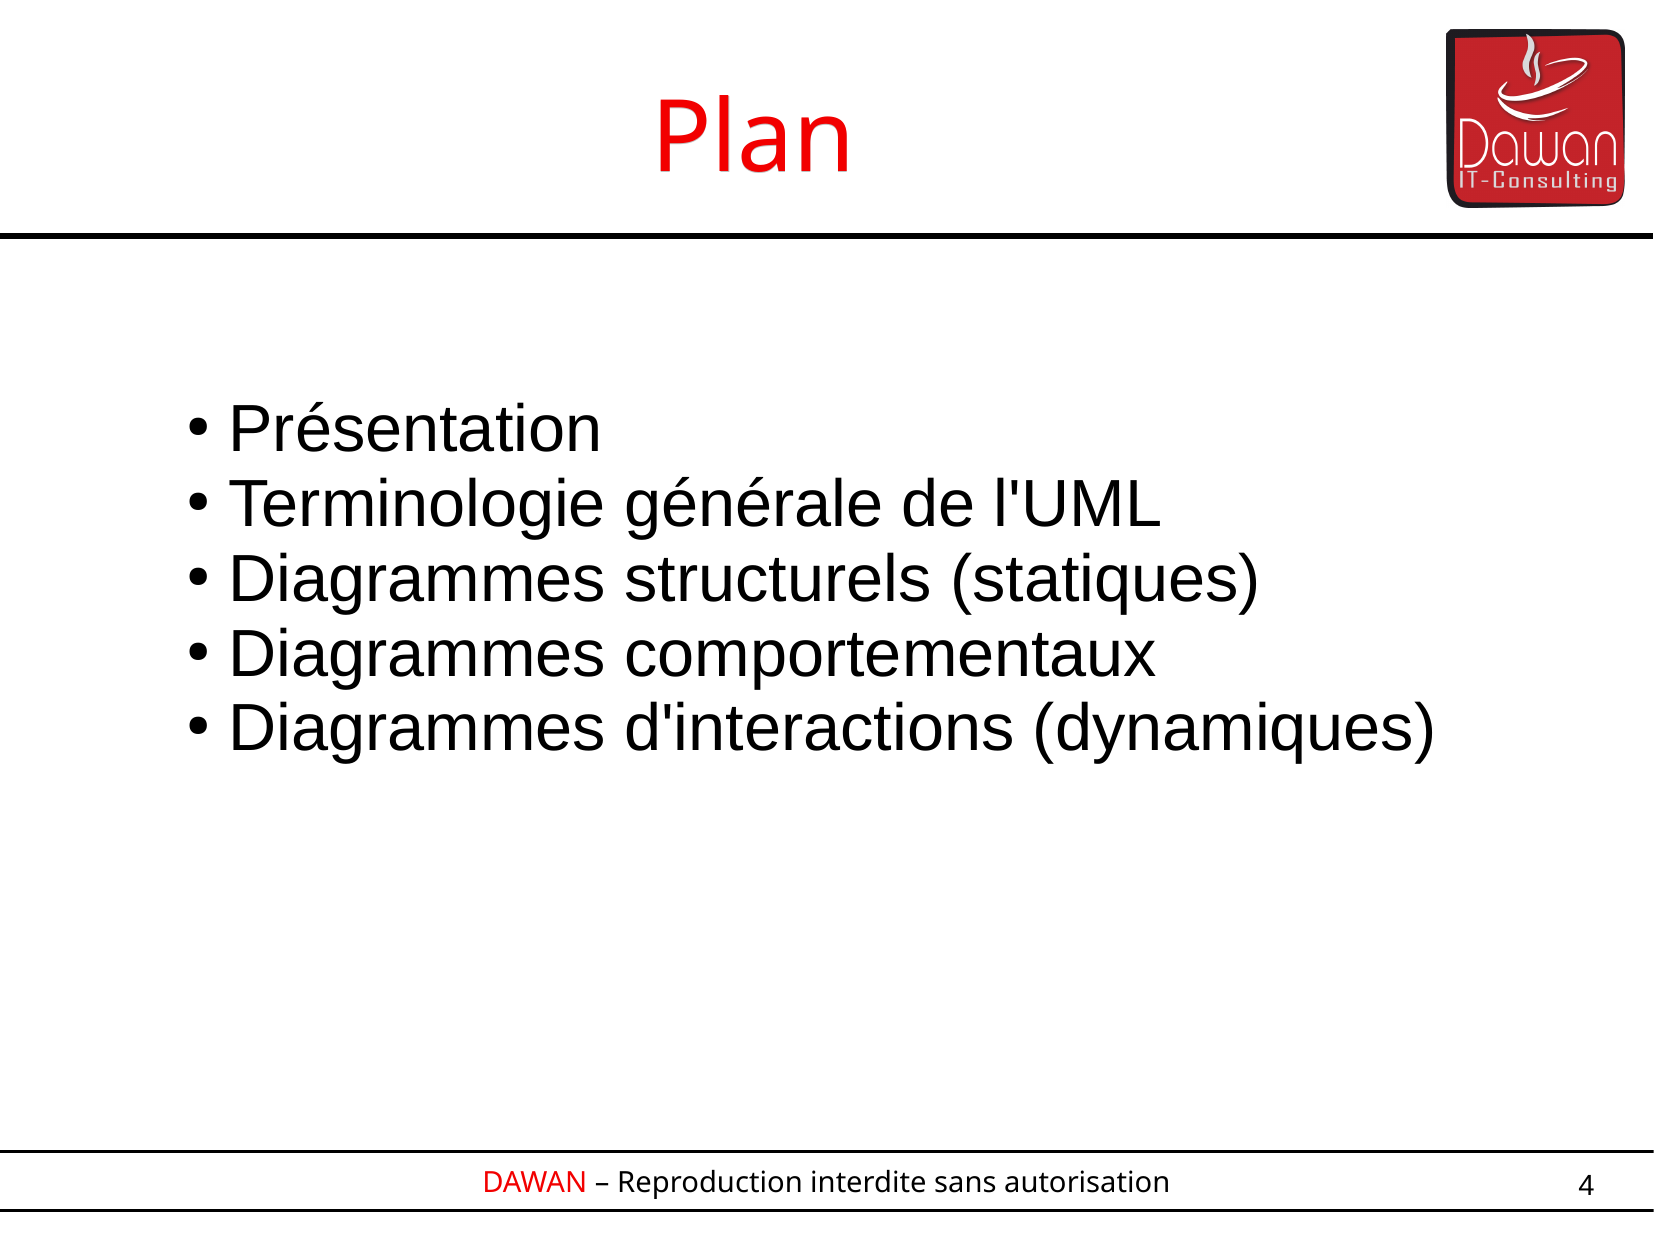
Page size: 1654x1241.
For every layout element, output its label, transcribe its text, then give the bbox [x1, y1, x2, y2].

text_box Présentation Terminologie générale de l'UML Diagrammes structurels (statiques) Diagrammes comportementaux Diagrammes d'interactions (dynamiques) [88, 383, 1536, 863]
title Plan [59, 29, 1447, 237]
picture [1447, 29, 1625, 208]
